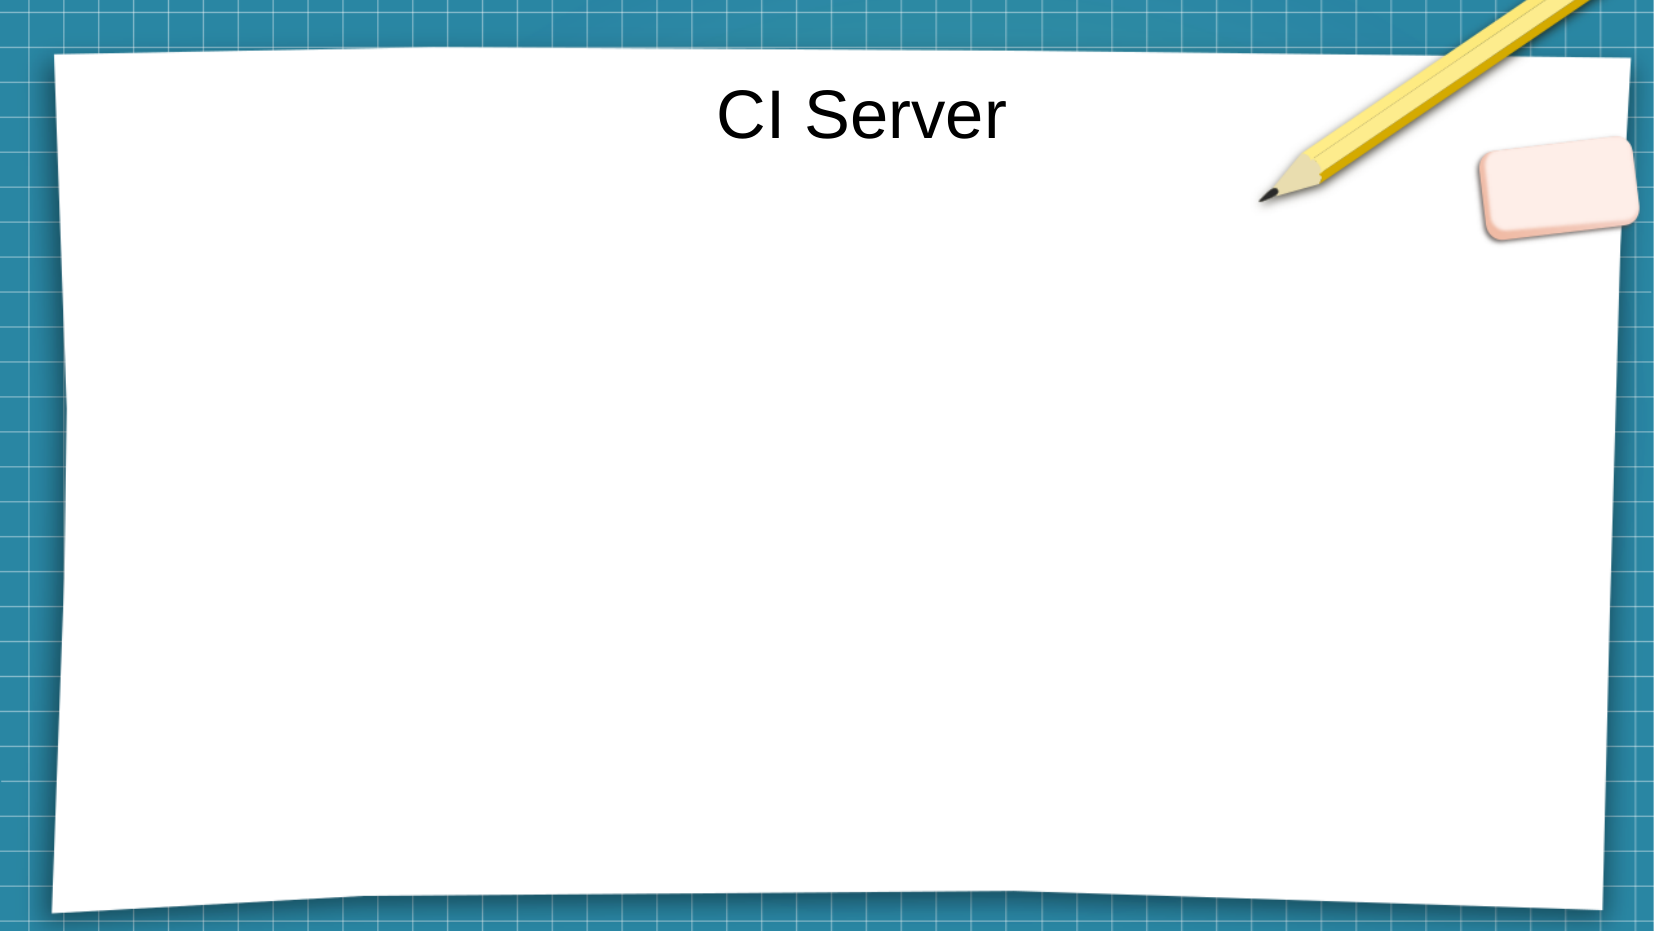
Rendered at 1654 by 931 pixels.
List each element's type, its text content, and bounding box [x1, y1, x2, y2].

picture [0, 0, 1654, 931]
title CI Server [82, 37, 1571, 193]
